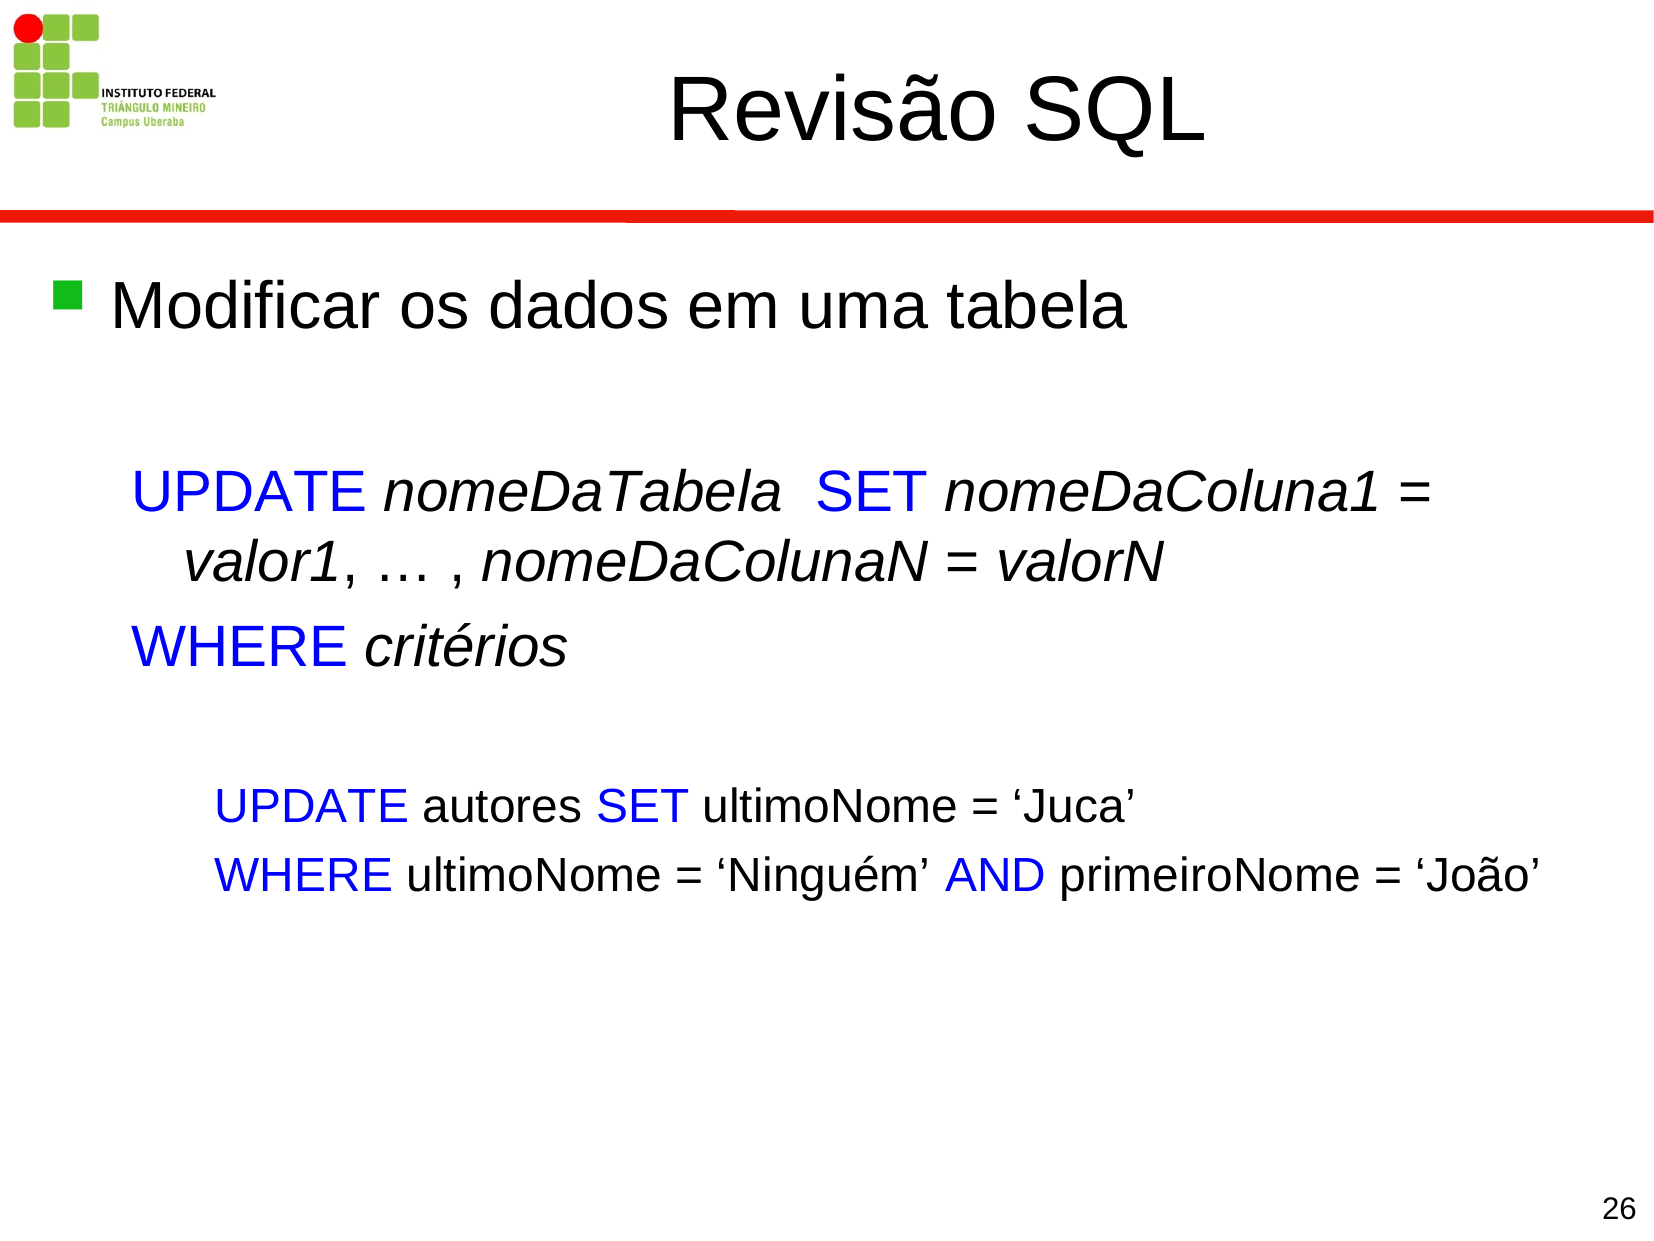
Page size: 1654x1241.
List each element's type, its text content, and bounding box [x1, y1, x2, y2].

picture [0, 2, 228, 139]
text_box Modificar os dados em uma tabela UPDATE nomeDaTabela SET nomeDaColuna1 = valor1, … , nomeDaColunaN = valorN WHERE critérios UPDATE autores SET ultimoNome = ‘Juca’ WHERE ultimoNome = ‘Ninguém’ AND primeiroNome = ‘João’ [32, 253, 1622, 1205]
text_box <número> [1185, 1179, 1654, 1220]
text_box Revisão SQL [253, 0, 1622, 207]
